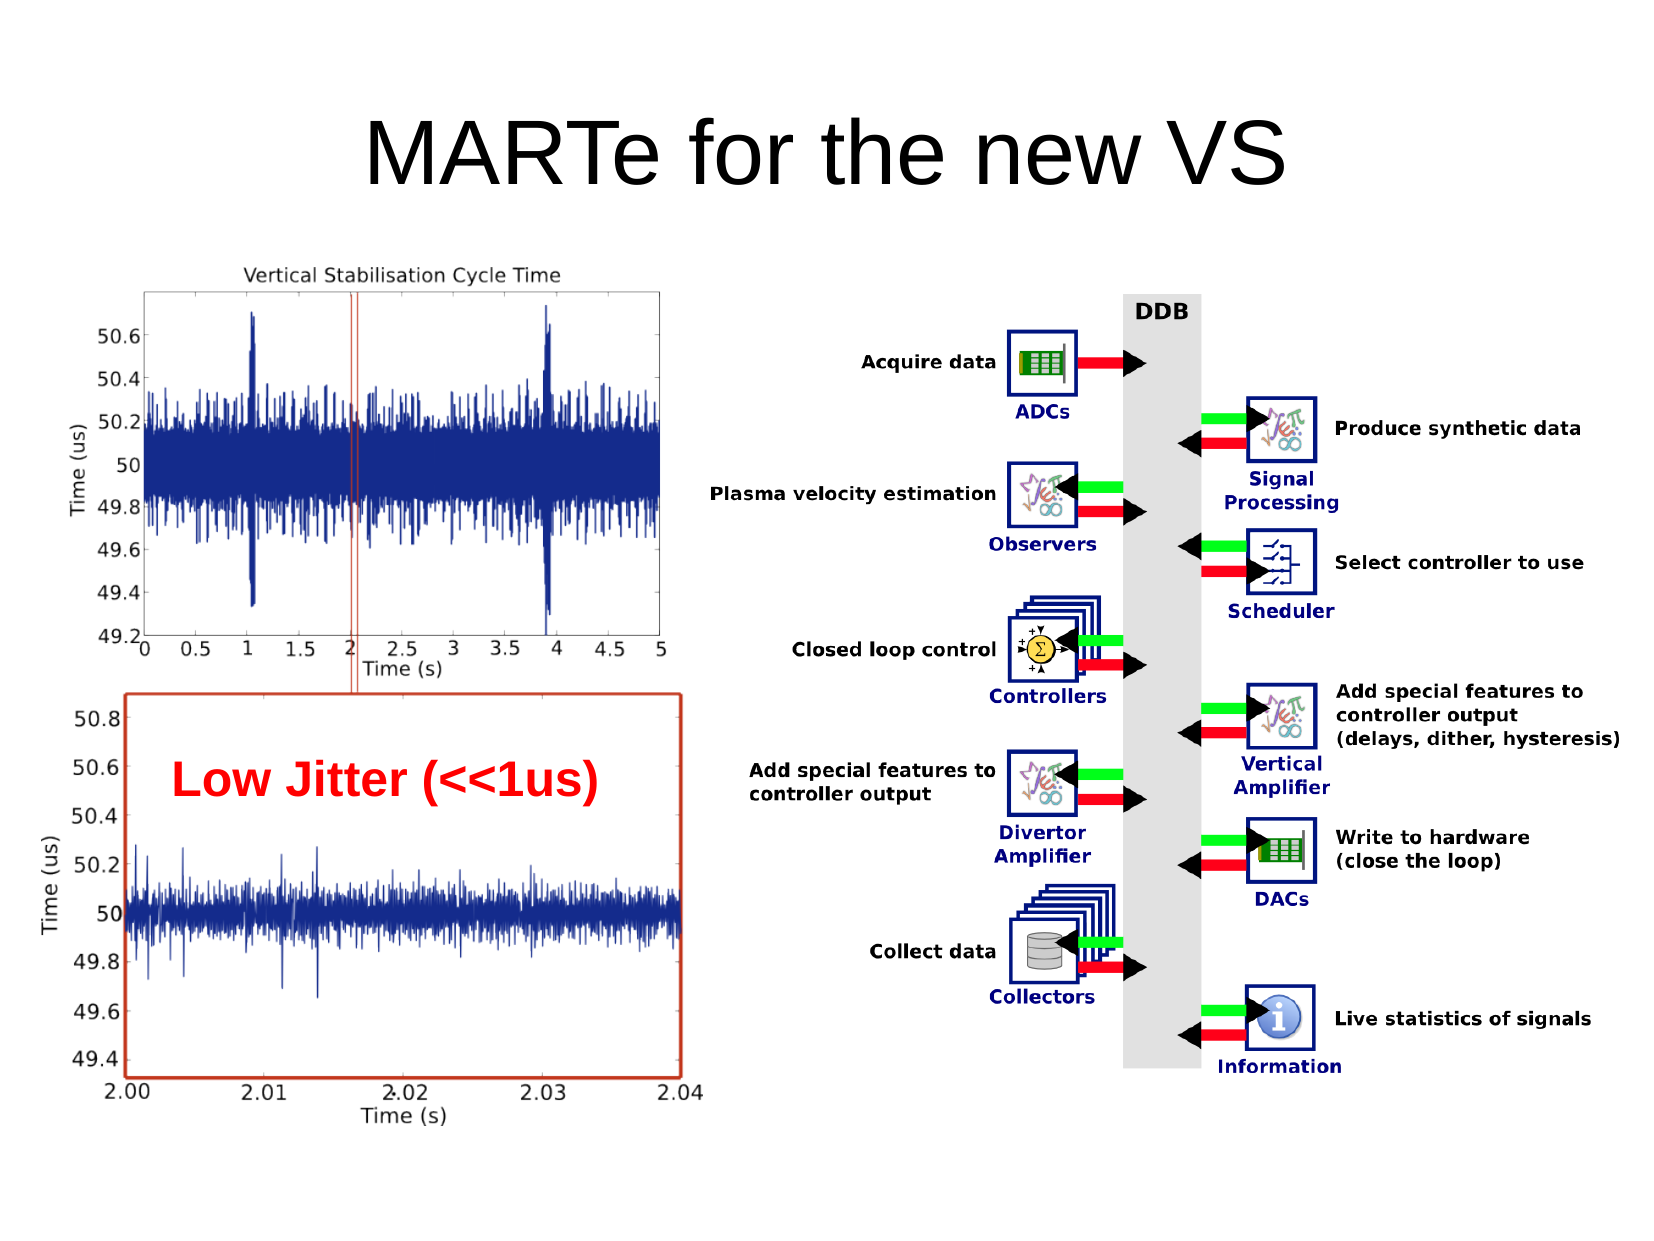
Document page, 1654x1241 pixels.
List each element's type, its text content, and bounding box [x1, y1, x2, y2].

title MARTe for the new VS [82, 56, 1571, 250]
text_box Low Jitter (<<1us) [156, 744, 662, 827]
picture [41, 267, 703, 1126]
picture [711, 294, 1619, 1073]
